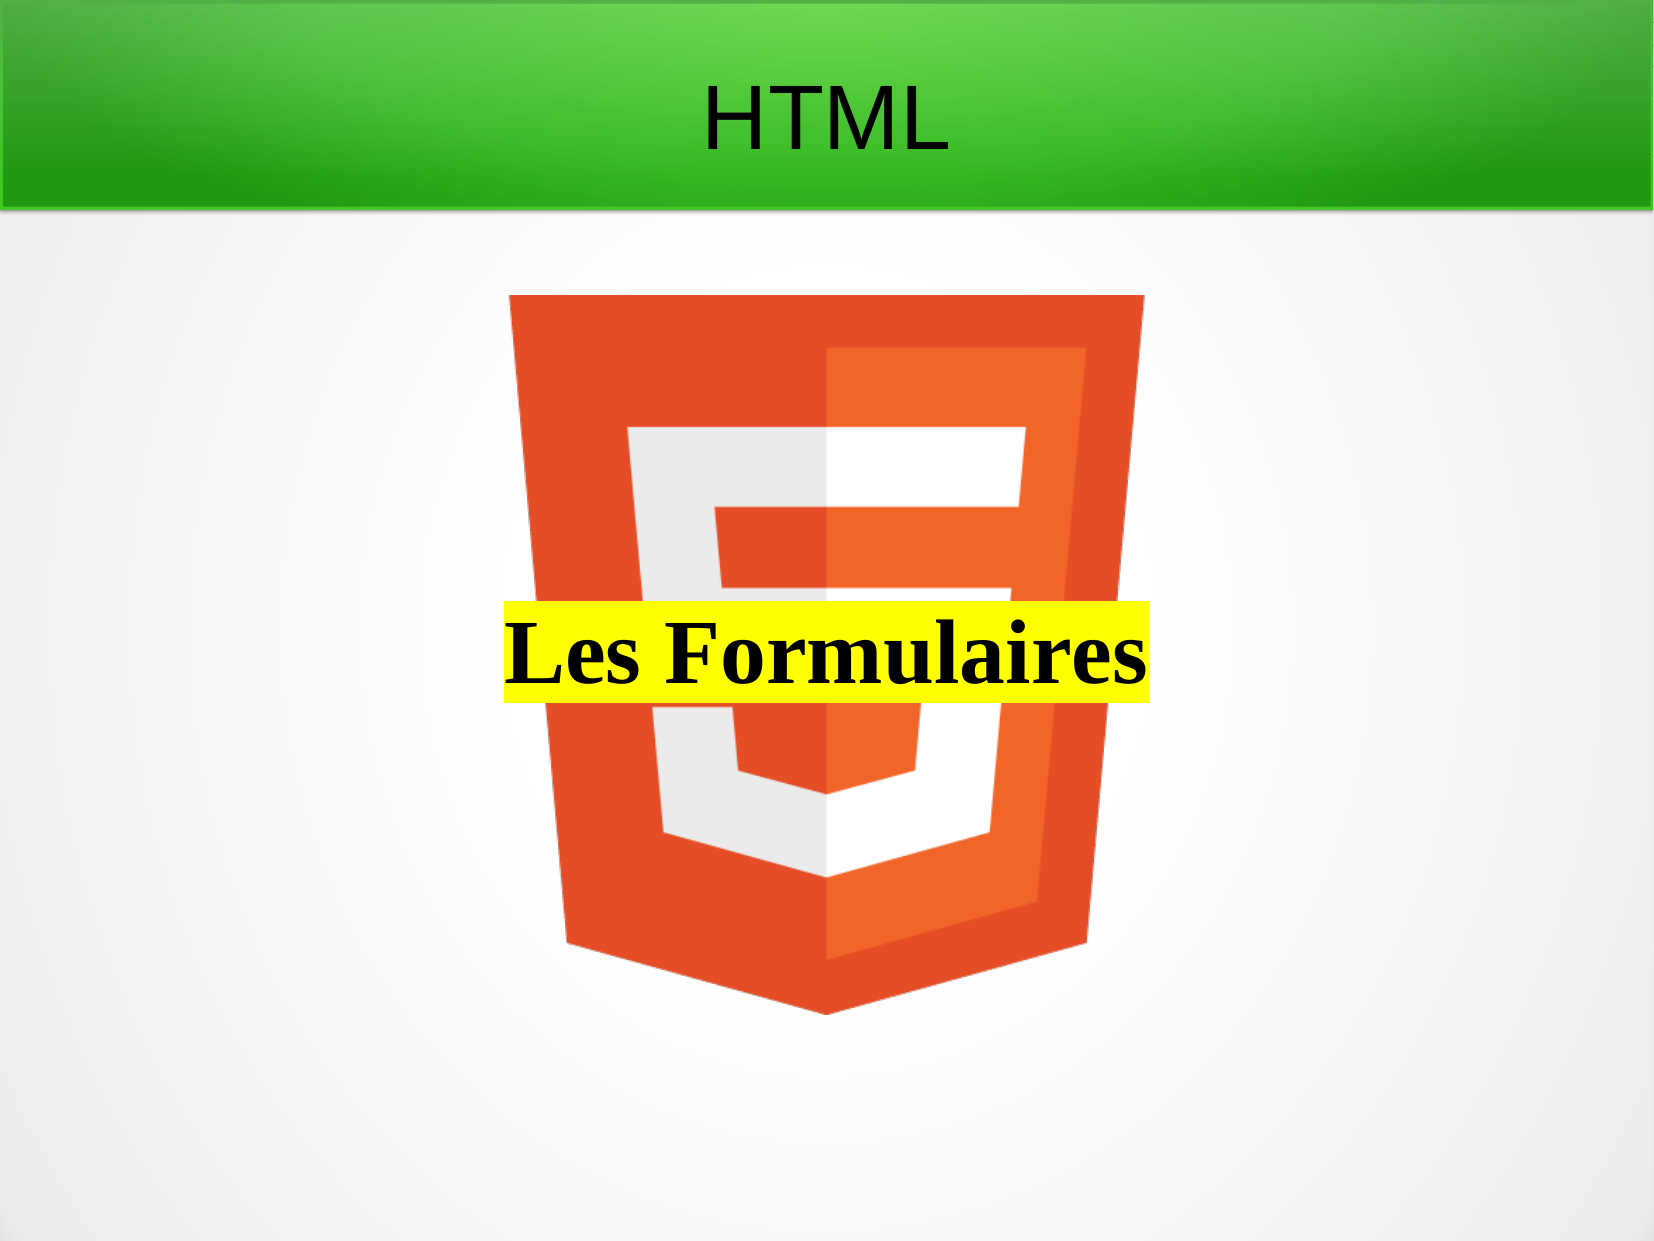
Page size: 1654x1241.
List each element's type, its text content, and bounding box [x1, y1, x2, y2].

title HTML [82, 47, 1571, 189]
picture [467, 295, 1187, 1015]
